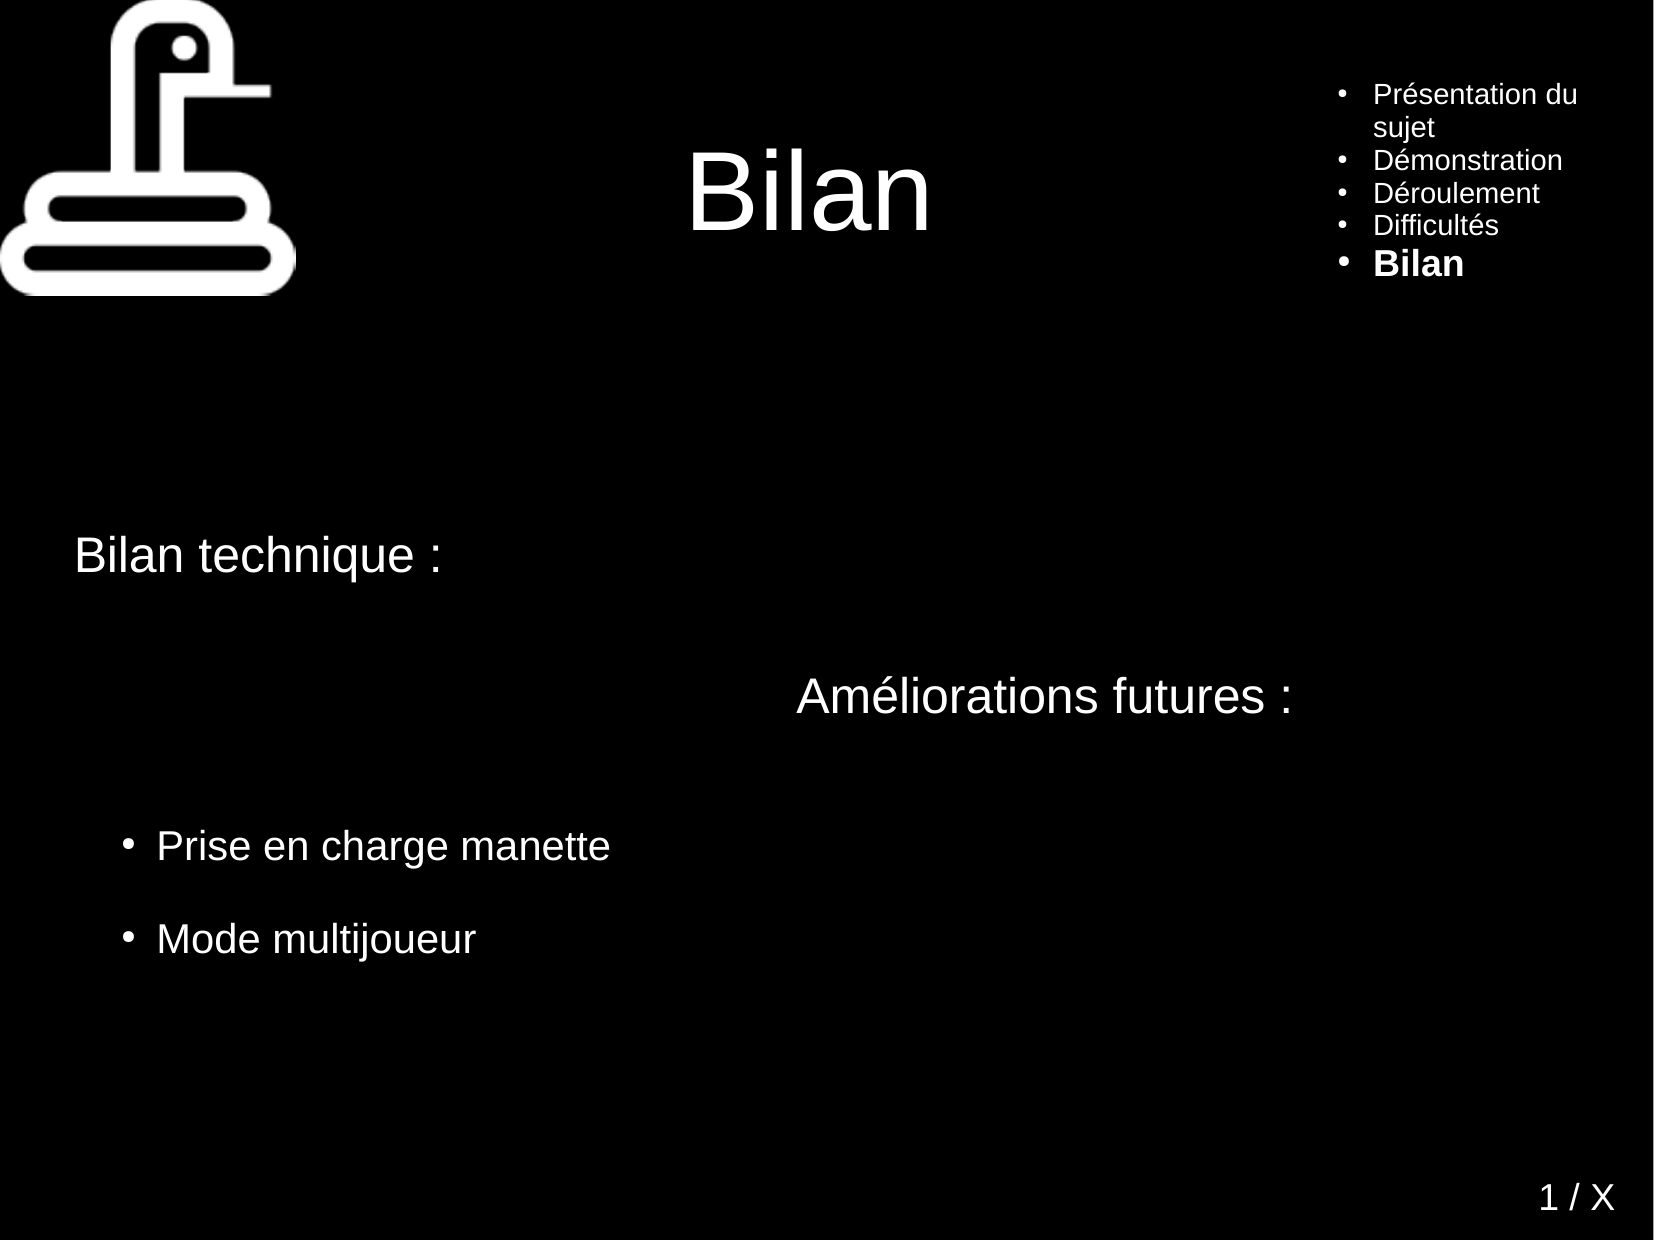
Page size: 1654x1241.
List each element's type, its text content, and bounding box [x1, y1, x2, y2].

text_box Bilan technique : [59, 519, 863, 591]
text_box 1 / X [1523, 1169, 1654, 1241]
picture [0, 0, 296, 296]
title Bilan [295, 88, 1323, 296]
text_box Prise en charge manette Mode multijoueur [106, 814, 745, 970]
text_box Améliorations futures : [437, 661, 1654, 1055]
text_box Présentation du sujet Démonstration Déroulement Difficultés Bilan [1322, 70, 1654, 334]
